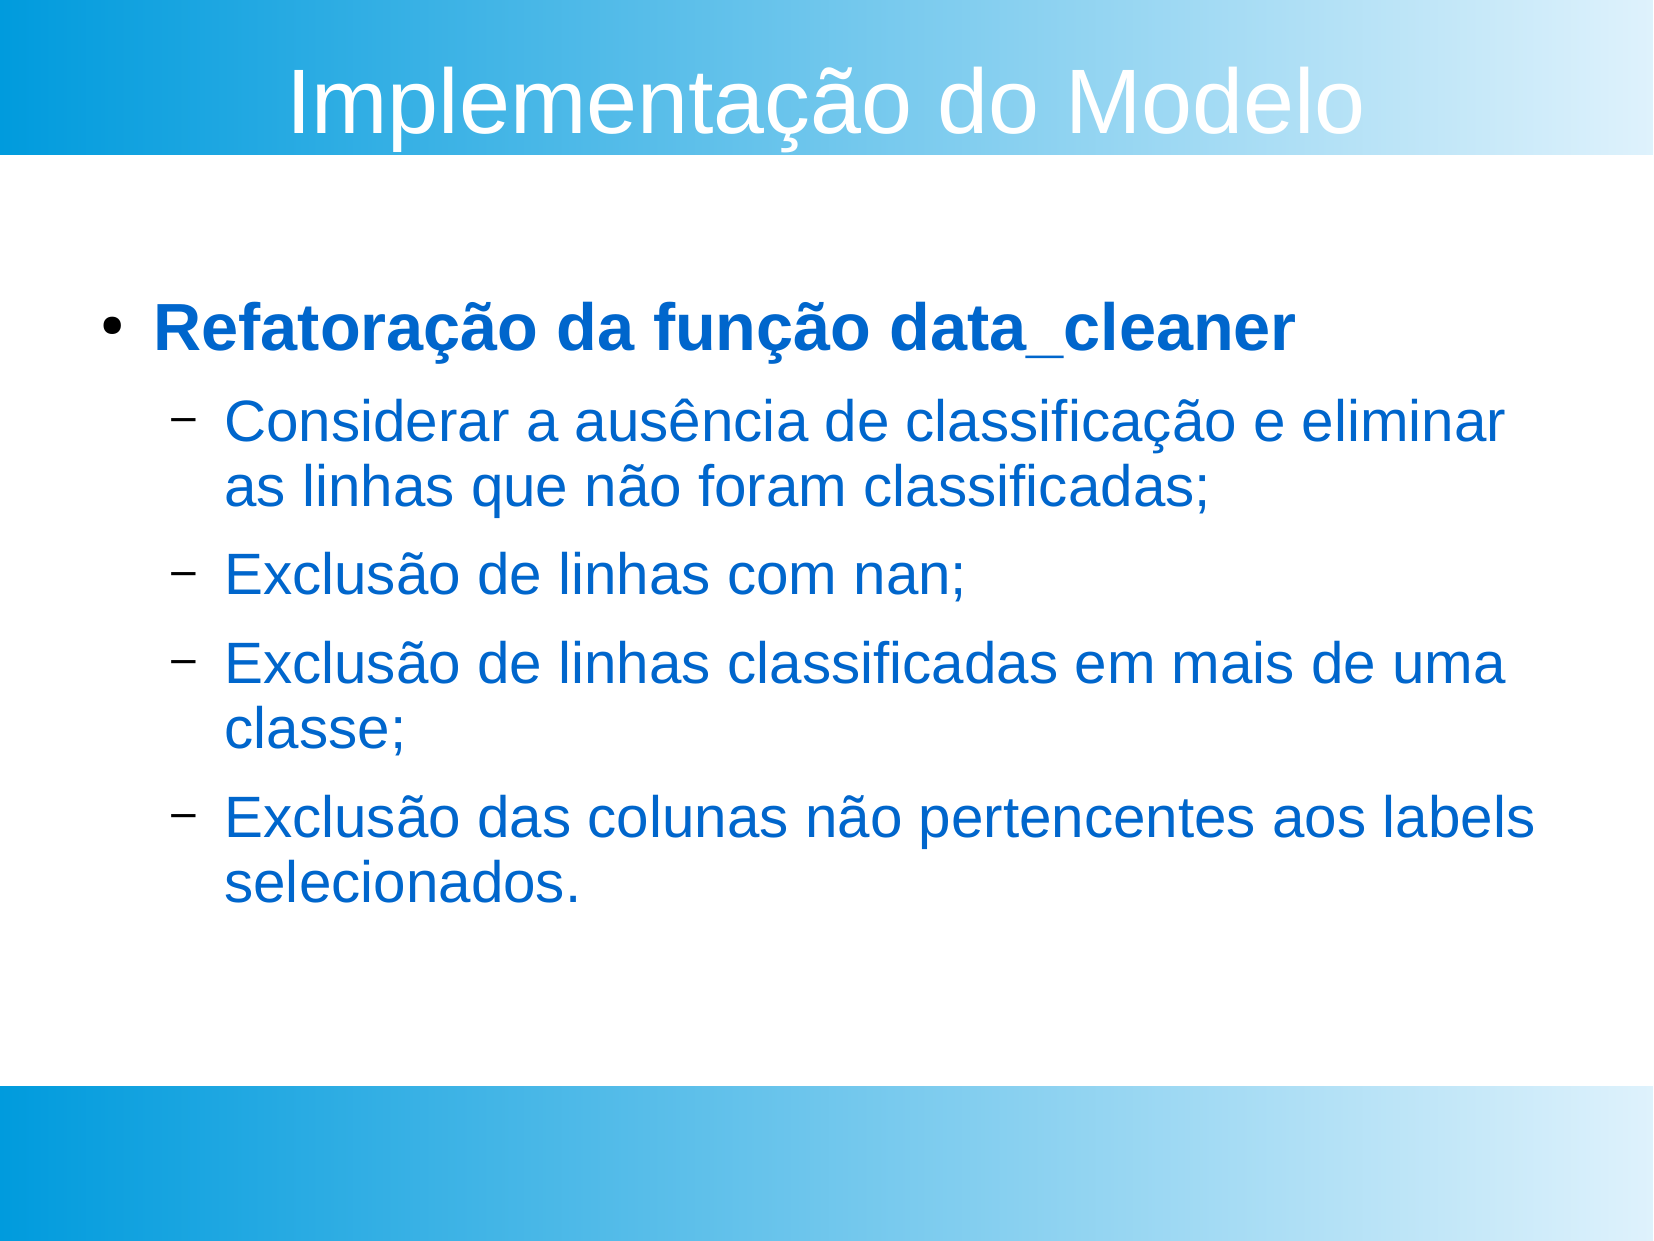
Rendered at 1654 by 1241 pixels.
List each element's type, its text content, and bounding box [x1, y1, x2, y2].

title Implementação do Modelo [82, 49, 1571, 155]
list Refatoração da função data_cleaner Considerar a ausência de classificação e eliminar as linhas que não foram classificadas; Exclusão de linhas com nan; Exclusão de linhas classificadas em mais de uma classe; Exclusão das colunas não pertencentes aos labels selecionados. [82, 290, 1571, 1010]
